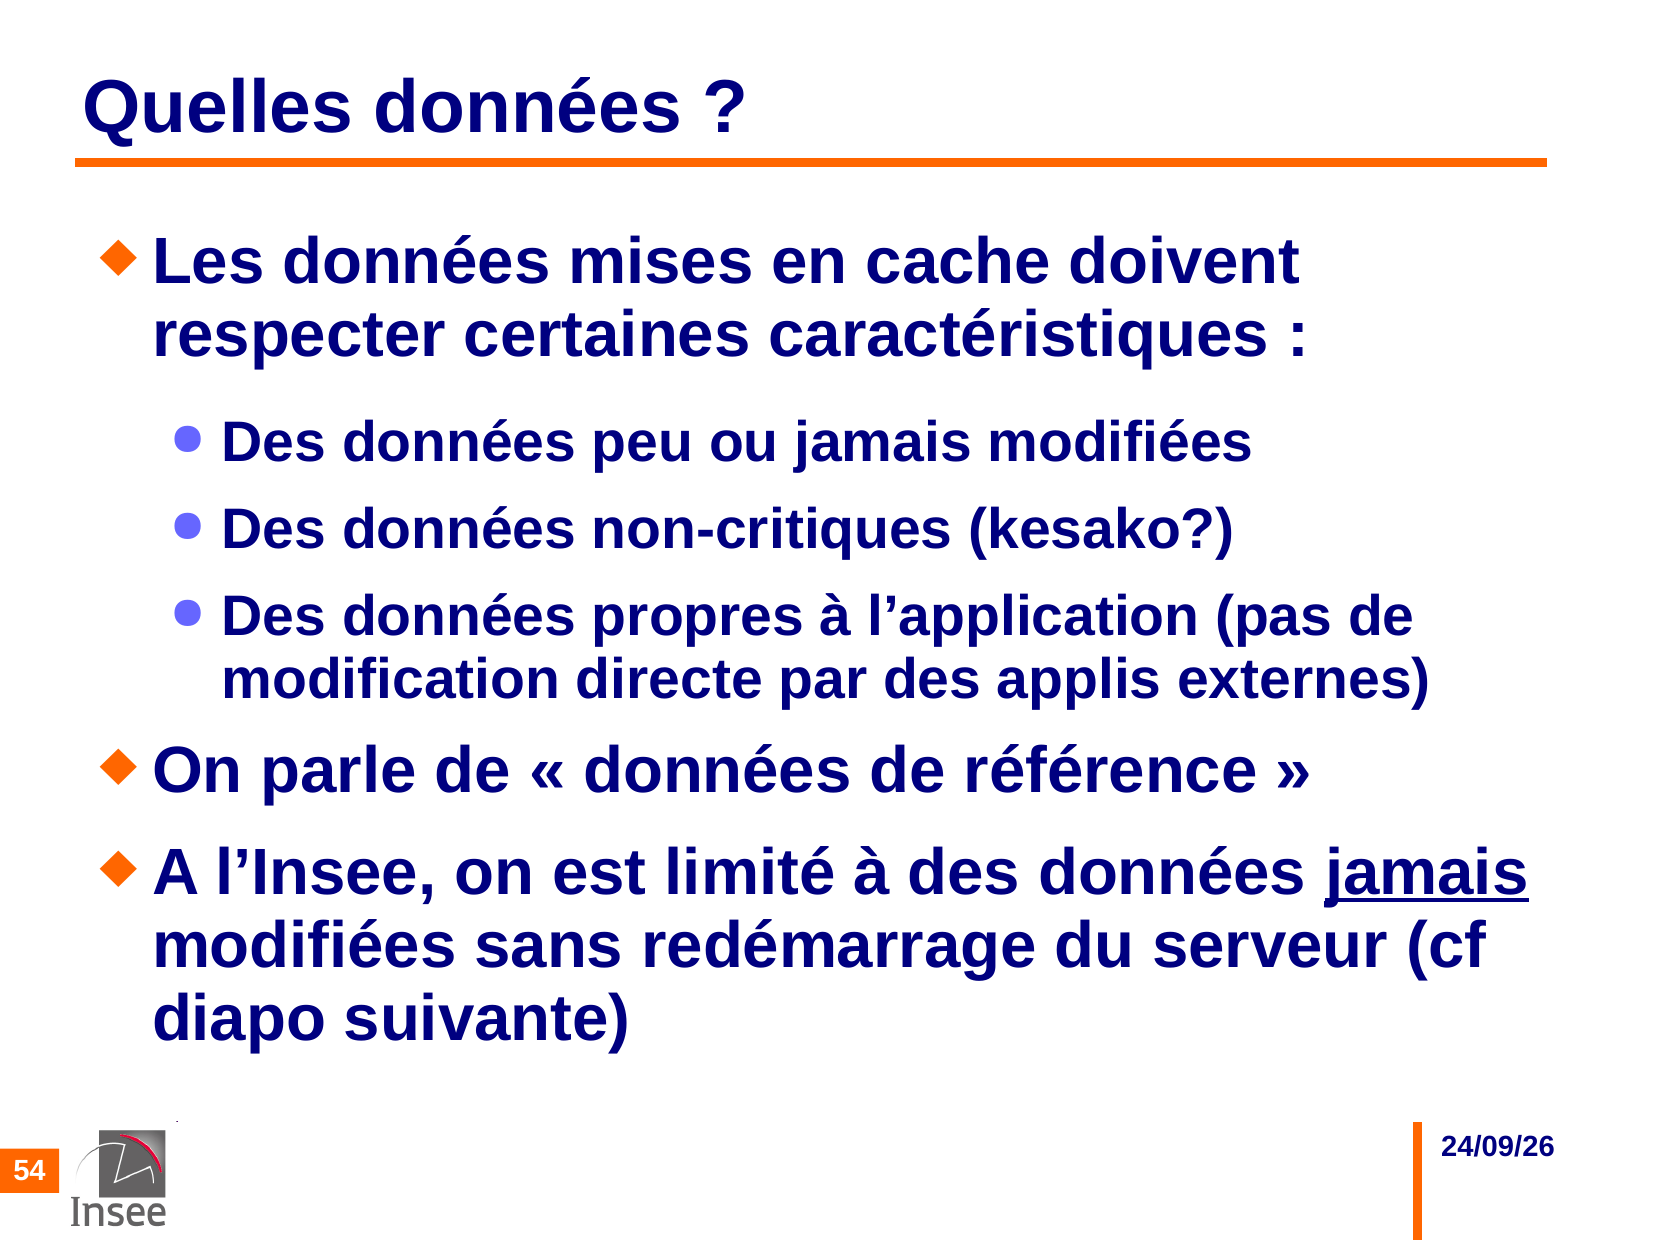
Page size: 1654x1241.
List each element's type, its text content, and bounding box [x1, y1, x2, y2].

list Les données mises en cache doivent respecter certaines caractéristiques : Des données peu ou jamais modifiées Des données non-critiques (kesako?) Des données propres à l’application (pas de modification directe par des applis externes) On parle de « données de référence » A l’Insee, on est limité à des données jamais modifiées sans redémarrage du serveur (cf diapo suivante) [82, 224, 1571, 1063]
picture [62, 1121, 178, 1241]
title Quelles données ? [82, 49, 1619, 163]
